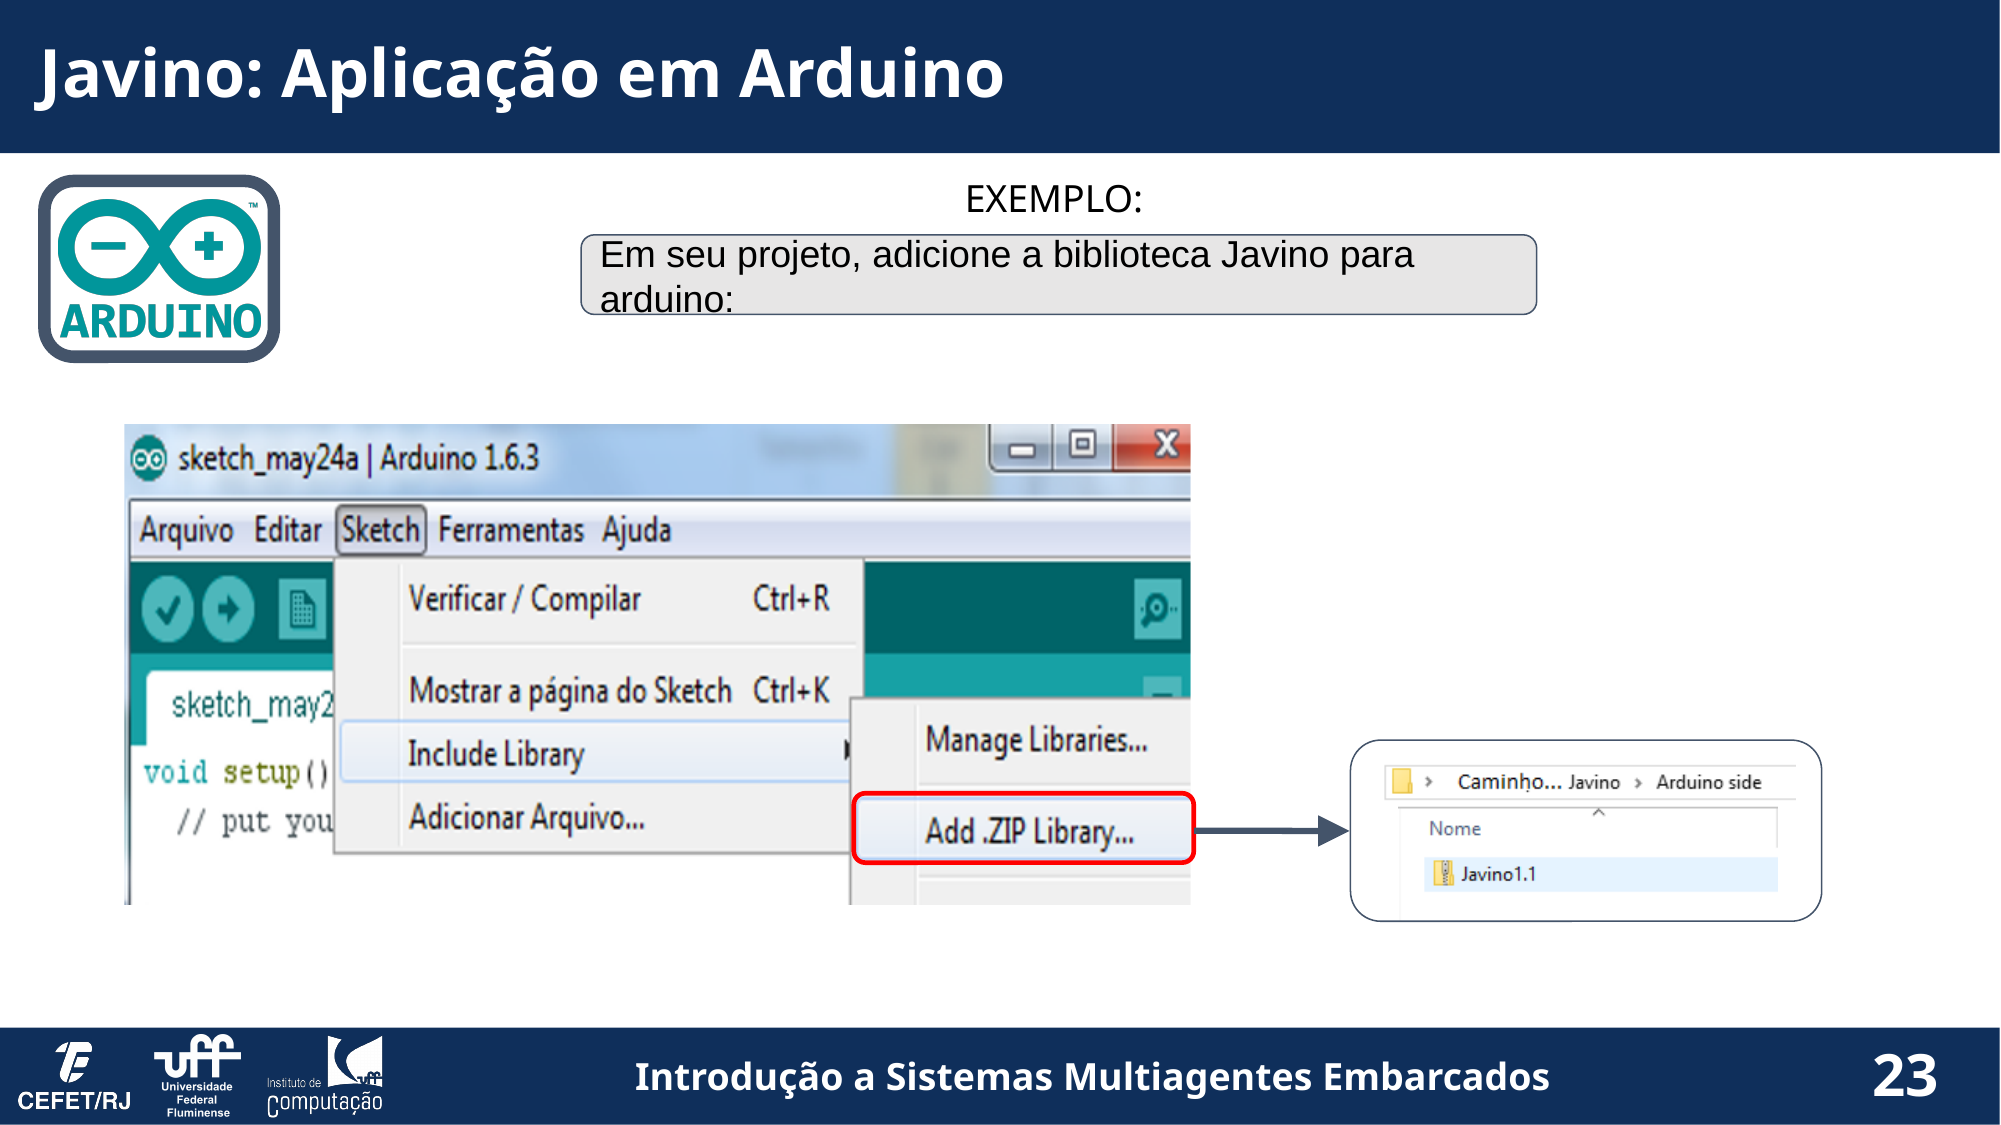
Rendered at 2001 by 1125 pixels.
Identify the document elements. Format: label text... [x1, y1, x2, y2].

picture [1380, 759, 1796, 920]
picture [153, 1033, 242, 1122]
text_box Javino: Aplicação em Arduino [25, 23, 2000, 119]
picture [265, 1033, 384, 1118]
picture [18, 1021, 130, 1125]
picture [123, 424, 1194, 905]
text_box EXEMPLO: [393, 167, 1725, 315]
picture [58, 199, 261, 338]
text_box Em seu projeto, adicione a biblioteca Javino para arduino: [581, 234, 1537, 315]
picture [857, 796, 1191, 860]
